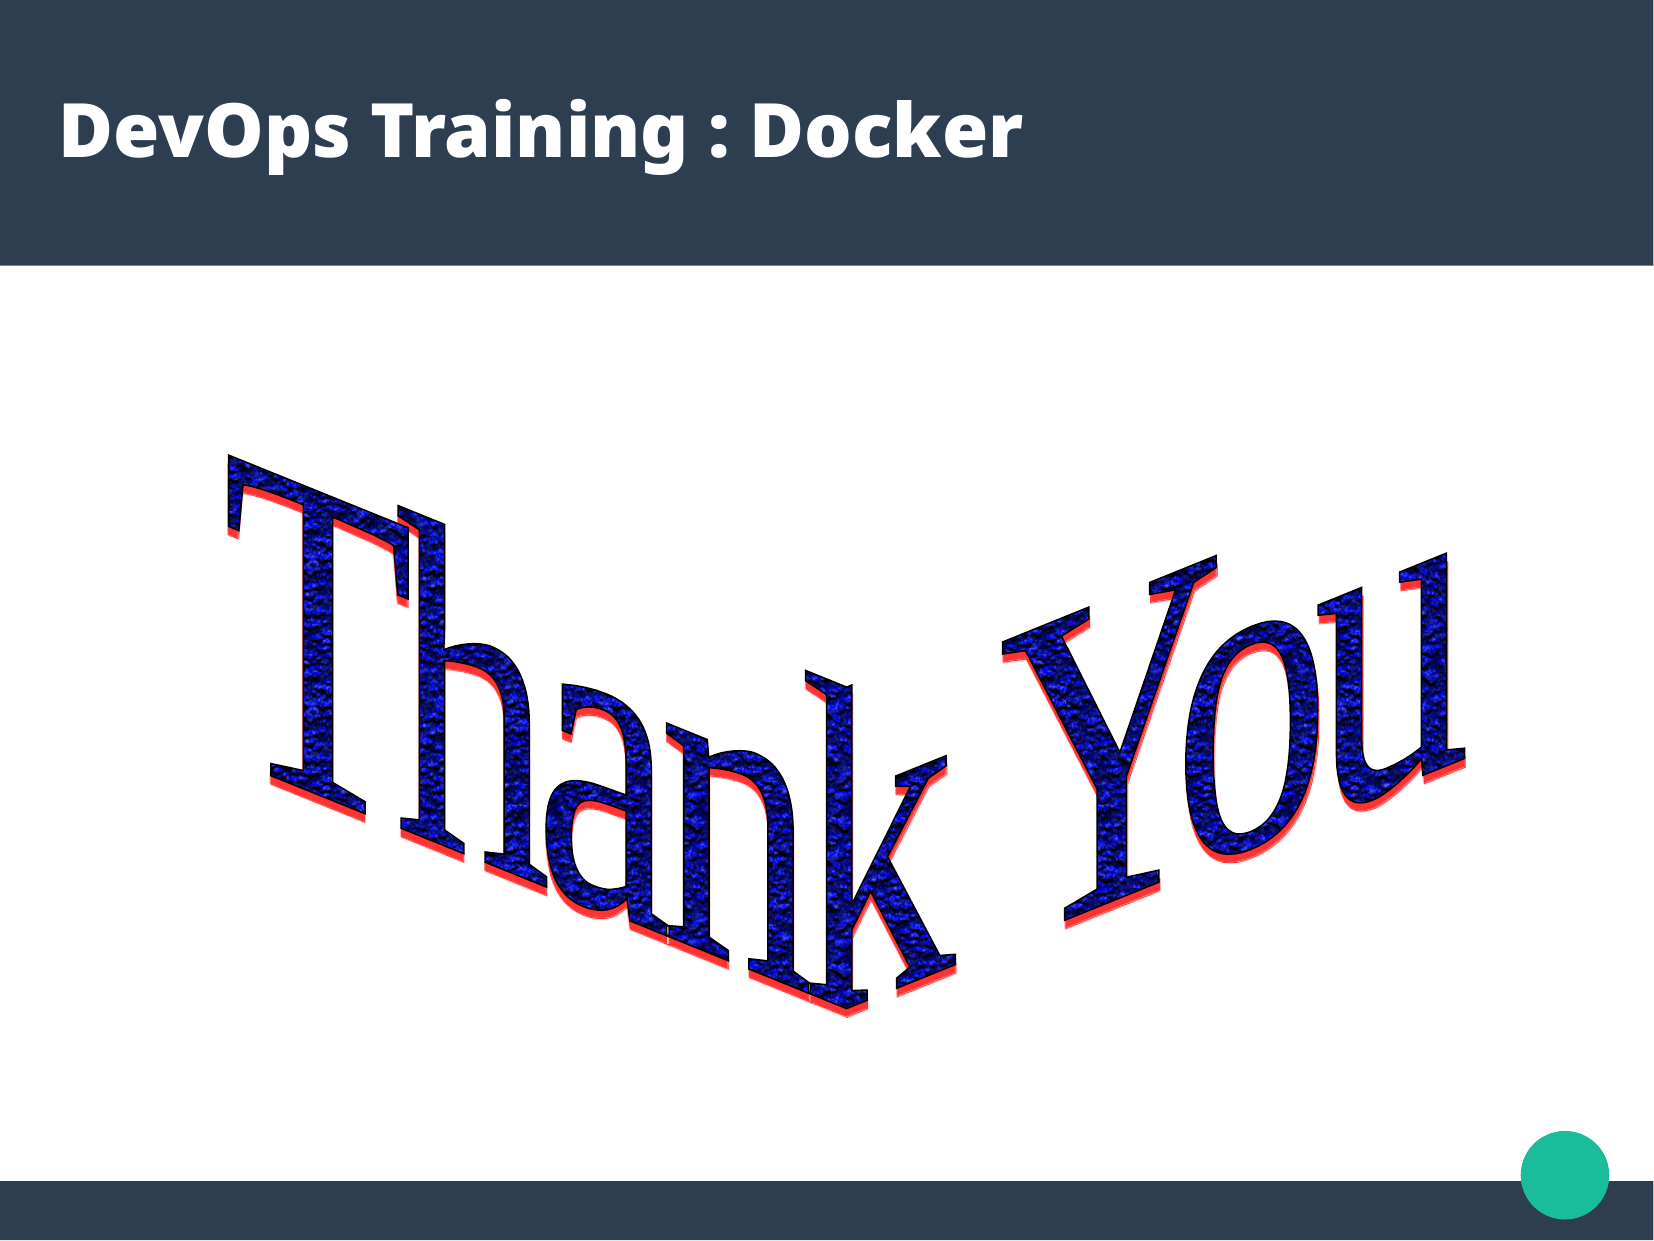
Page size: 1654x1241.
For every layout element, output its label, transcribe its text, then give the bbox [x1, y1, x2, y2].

text_box Thank You [1185, 621, 1318, 855]
text_box Thank You [398, 505, 547, 888]
text_box Thank You [228, 455, 409, 814]
text_box Thank You [1002, 555, 1217, 921]
text_box Thank You [546, 670, 956, 1009]
title DevOps Training : Docker [59, 49, 1595, 207]
text_box Thank You [1318, 553, 1465, 803]
